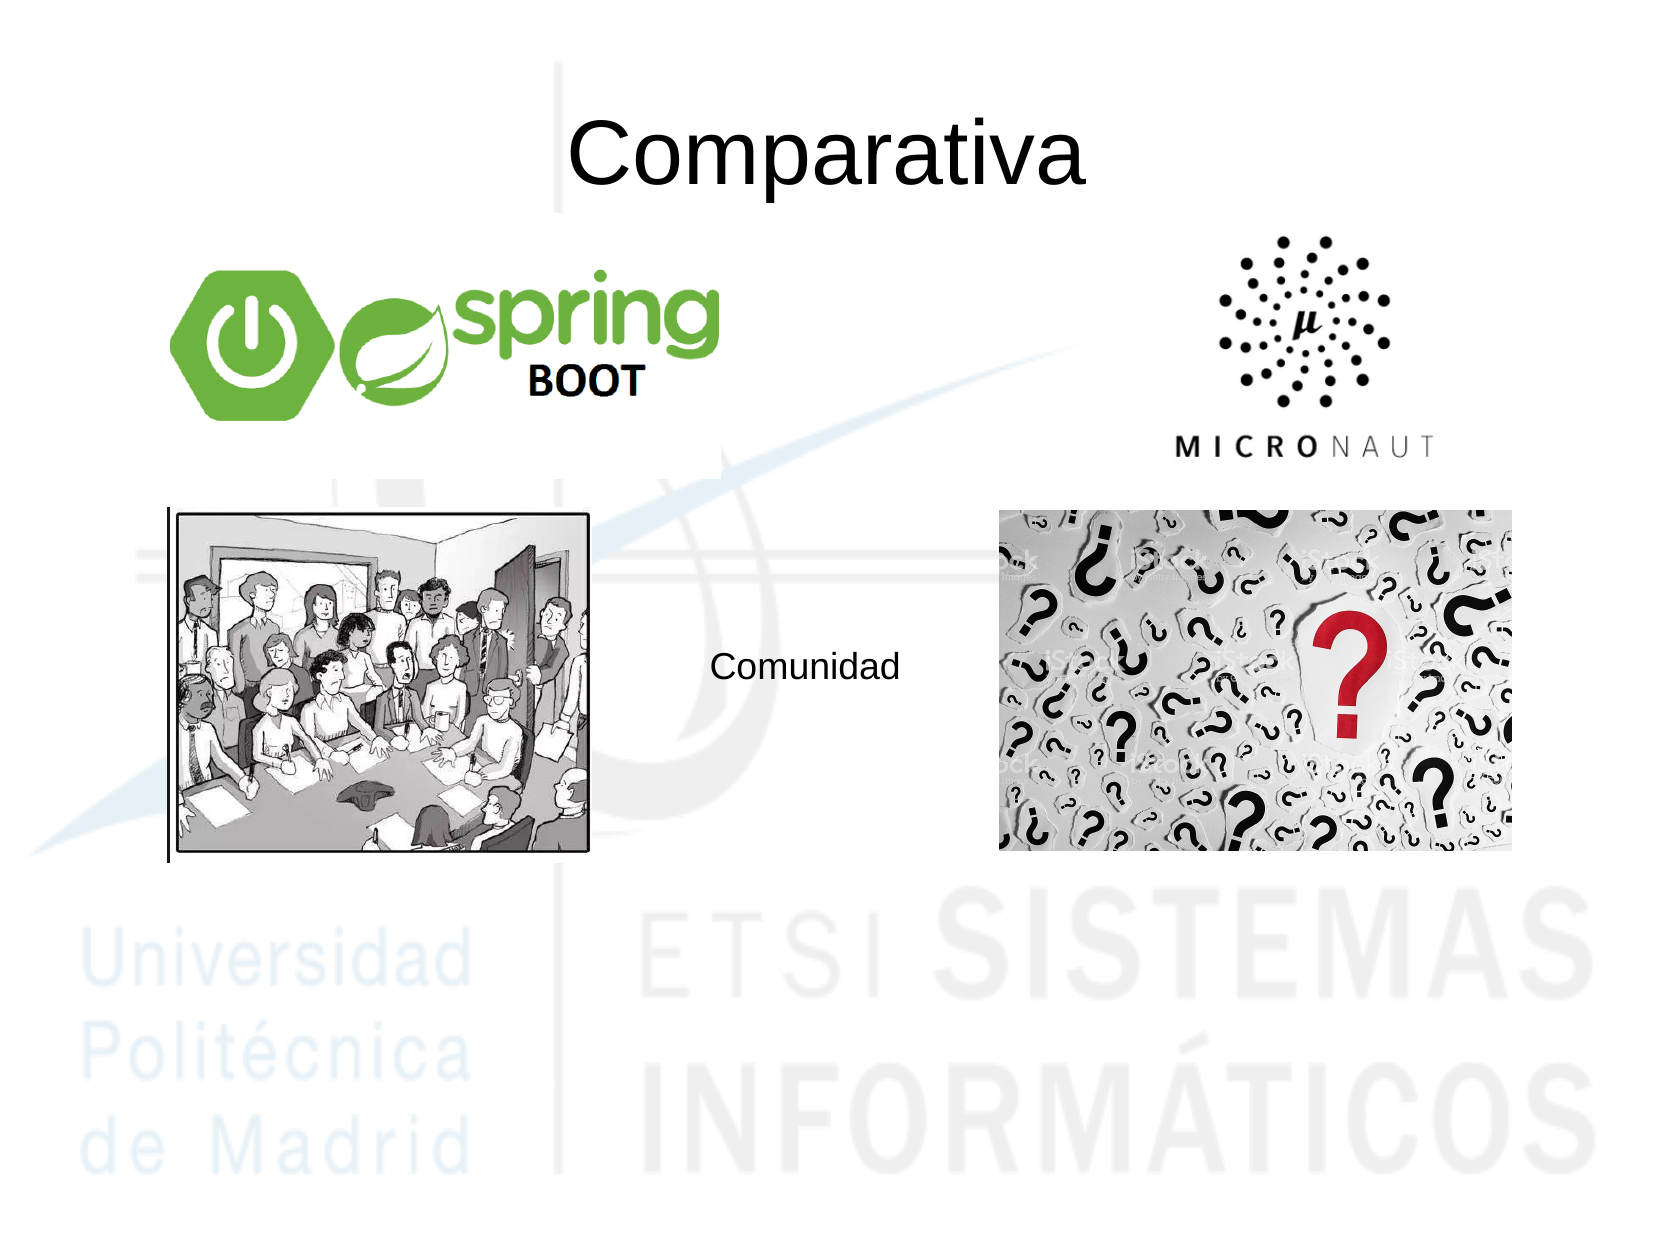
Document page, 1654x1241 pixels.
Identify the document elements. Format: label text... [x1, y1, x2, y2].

title Comparativa [82, 49, 1571, 257]
text_box Comunidad [694, 637, 916, 695]
picture [0, 11, 1640, 1229]
